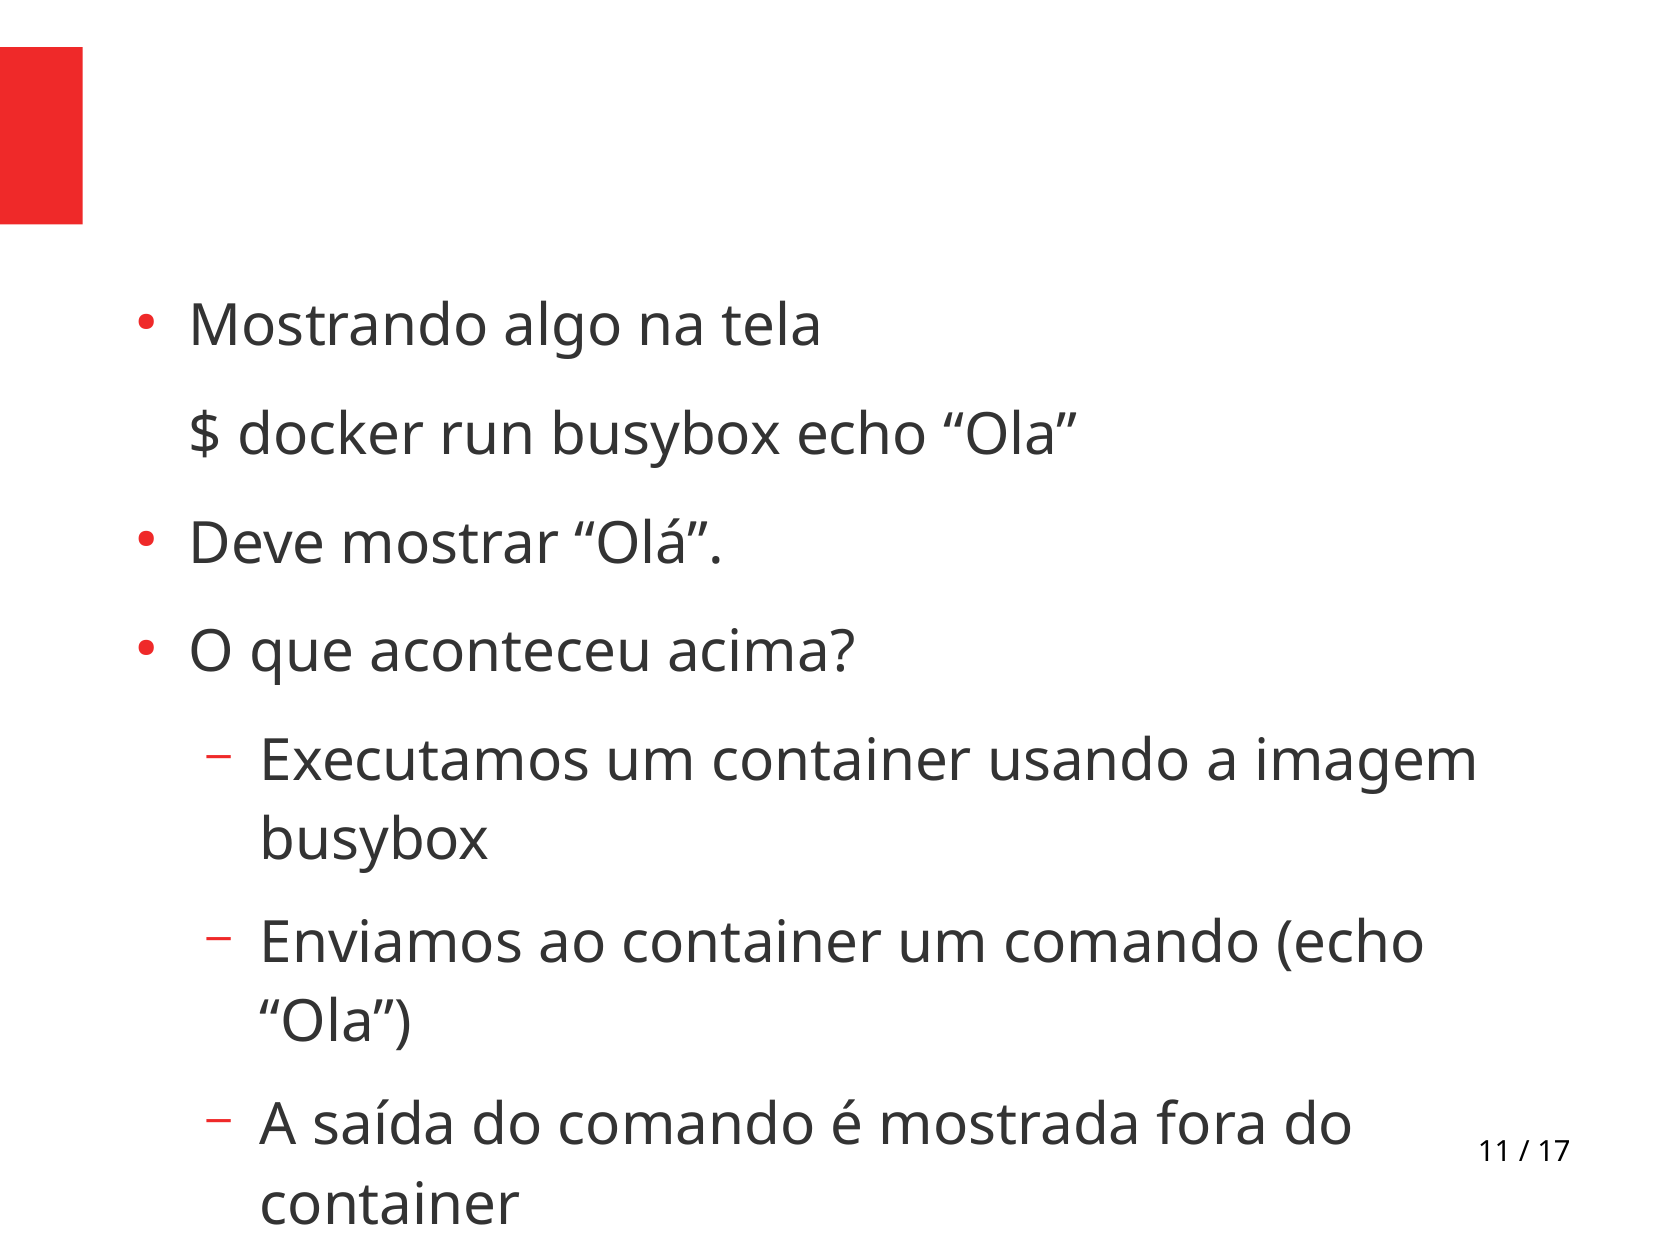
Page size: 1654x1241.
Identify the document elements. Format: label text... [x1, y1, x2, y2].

list Mostrando algo na tela $ docker run busybox echo “Ola” Deve mostrar “Olá”. O que aconteceu acima? Executamos um container usando a imagem busybox Enviamos ao container um comando (echo “Ola”) A saída do comando é mostrada fora do container [118, 283, 1536, 1003]
